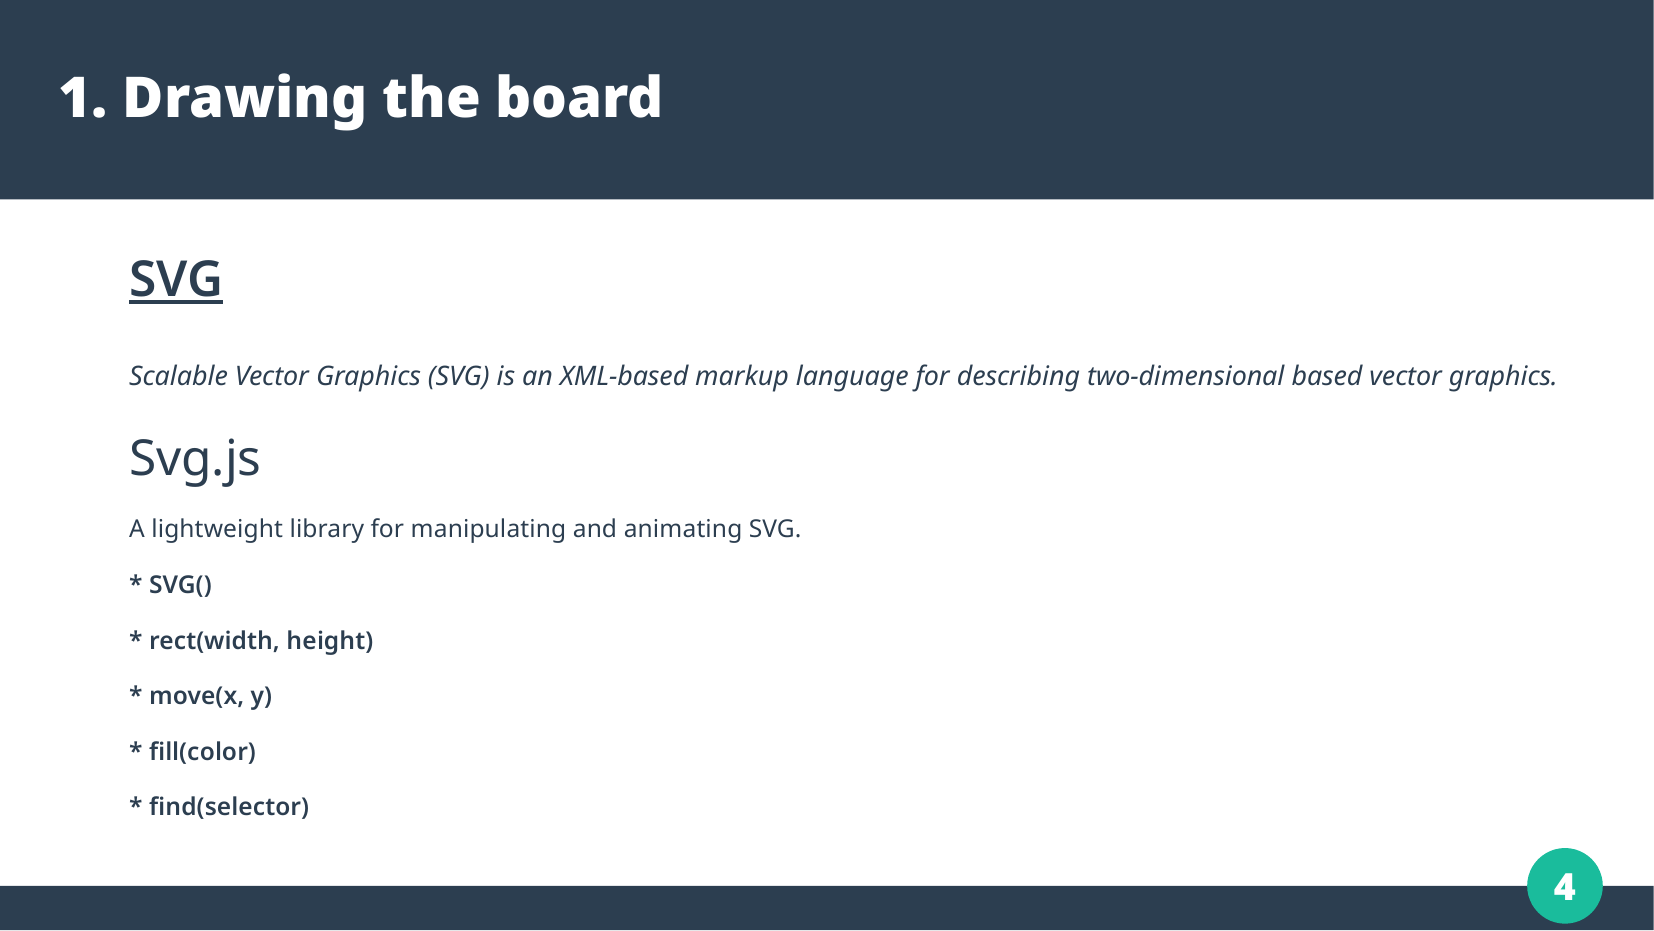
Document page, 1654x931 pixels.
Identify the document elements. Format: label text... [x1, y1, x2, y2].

title 1. Drawing the board [59, 37, 1595, 156]
list SVG Scalable Vector Graphics (SVG) is an XML-based markup language for describing two-dimensional based vector graphics. Svg.js A lightweight library for manipulating and animating SVG. * SVG() * rect(width, height) * move(x, y) * fill(color) * find(selector) [59, 243, 1595, 826]
